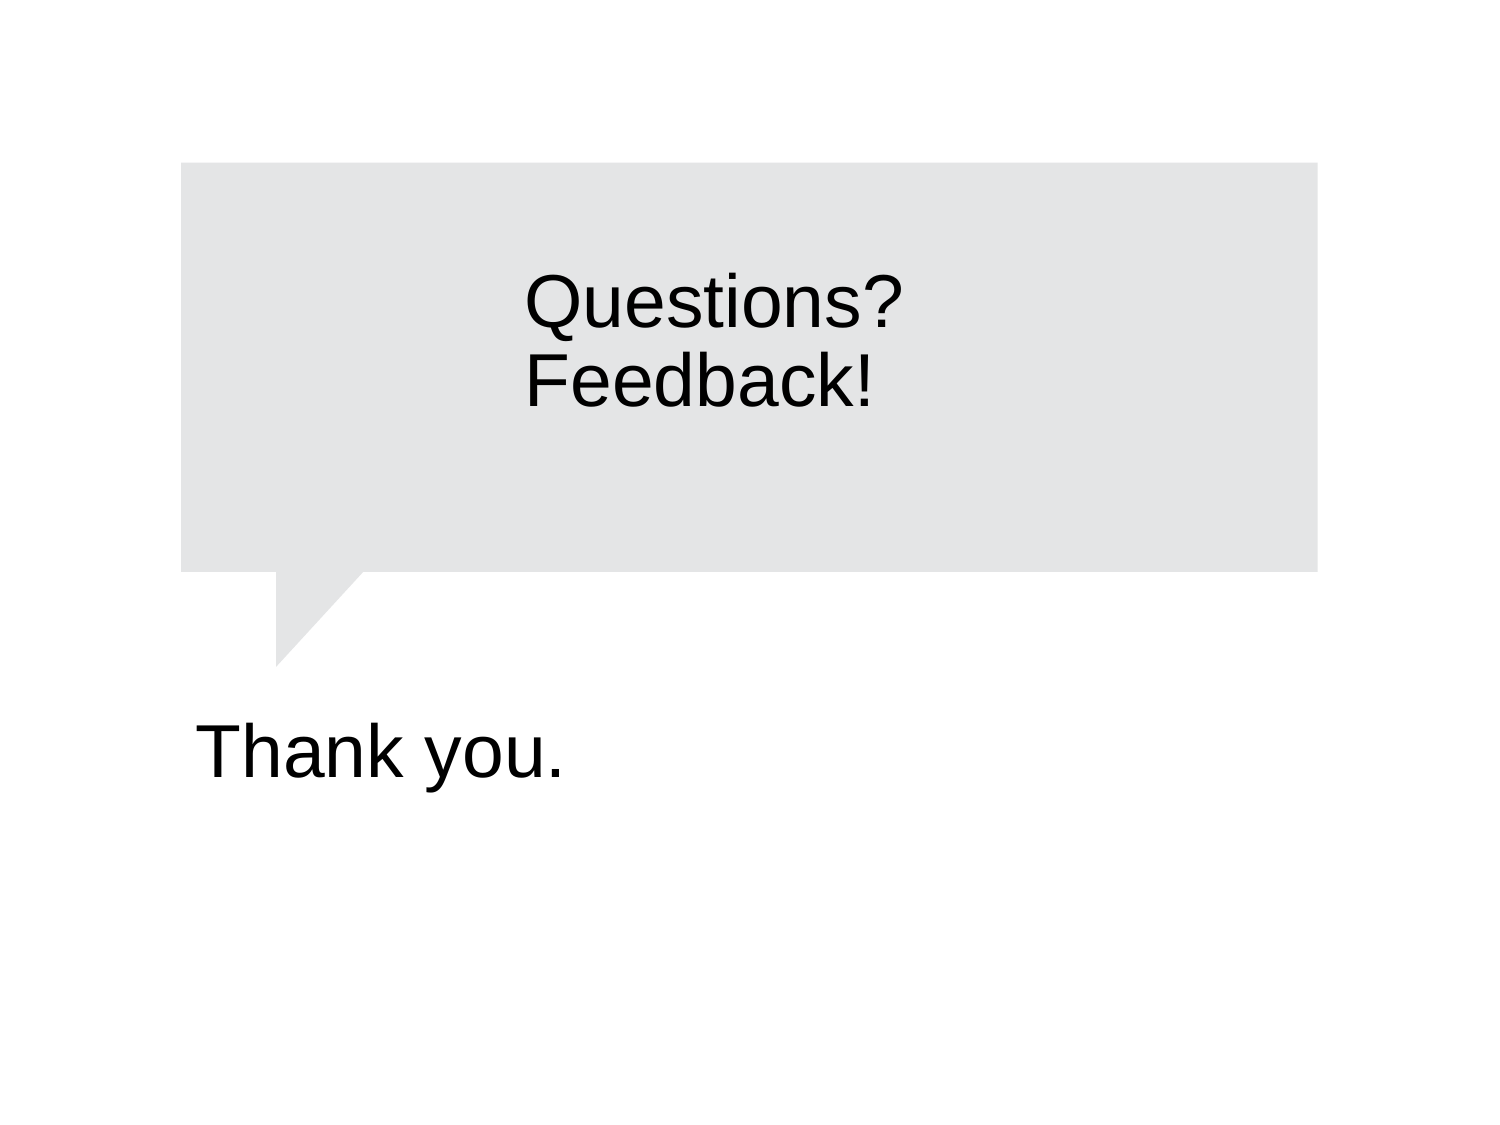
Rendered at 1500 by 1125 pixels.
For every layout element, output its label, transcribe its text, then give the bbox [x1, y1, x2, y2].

text_box Questions? Feedback! [510, 258, 1001, 430]
